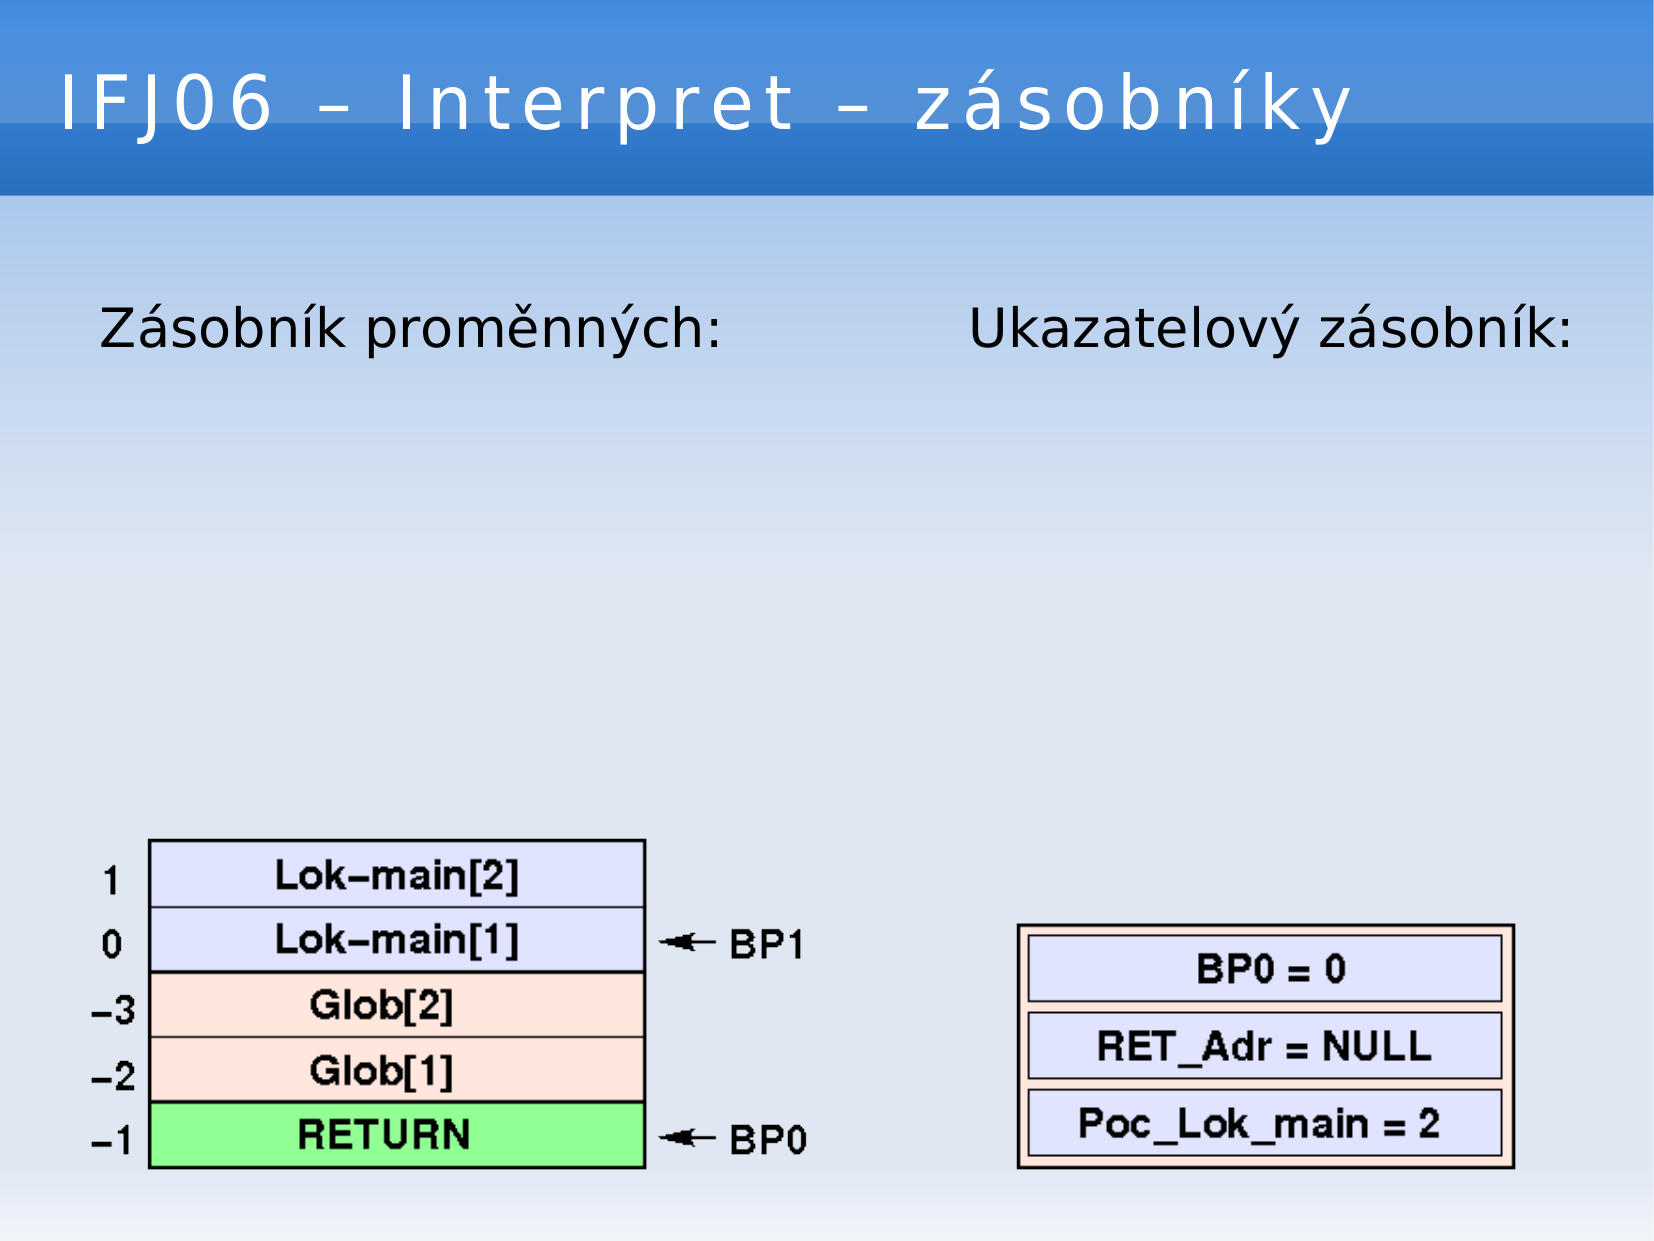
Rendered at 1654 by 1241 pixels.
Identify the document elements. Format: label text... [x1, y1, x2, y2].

title IFJ06 – Interpret – zásobníky [59, 36, 1565, 171]
subtitle Zásobník proměnných: Ukazatelový zásobník: [82, 297, 1595, 1182]
picture [0, 0, 1654, 1241]
